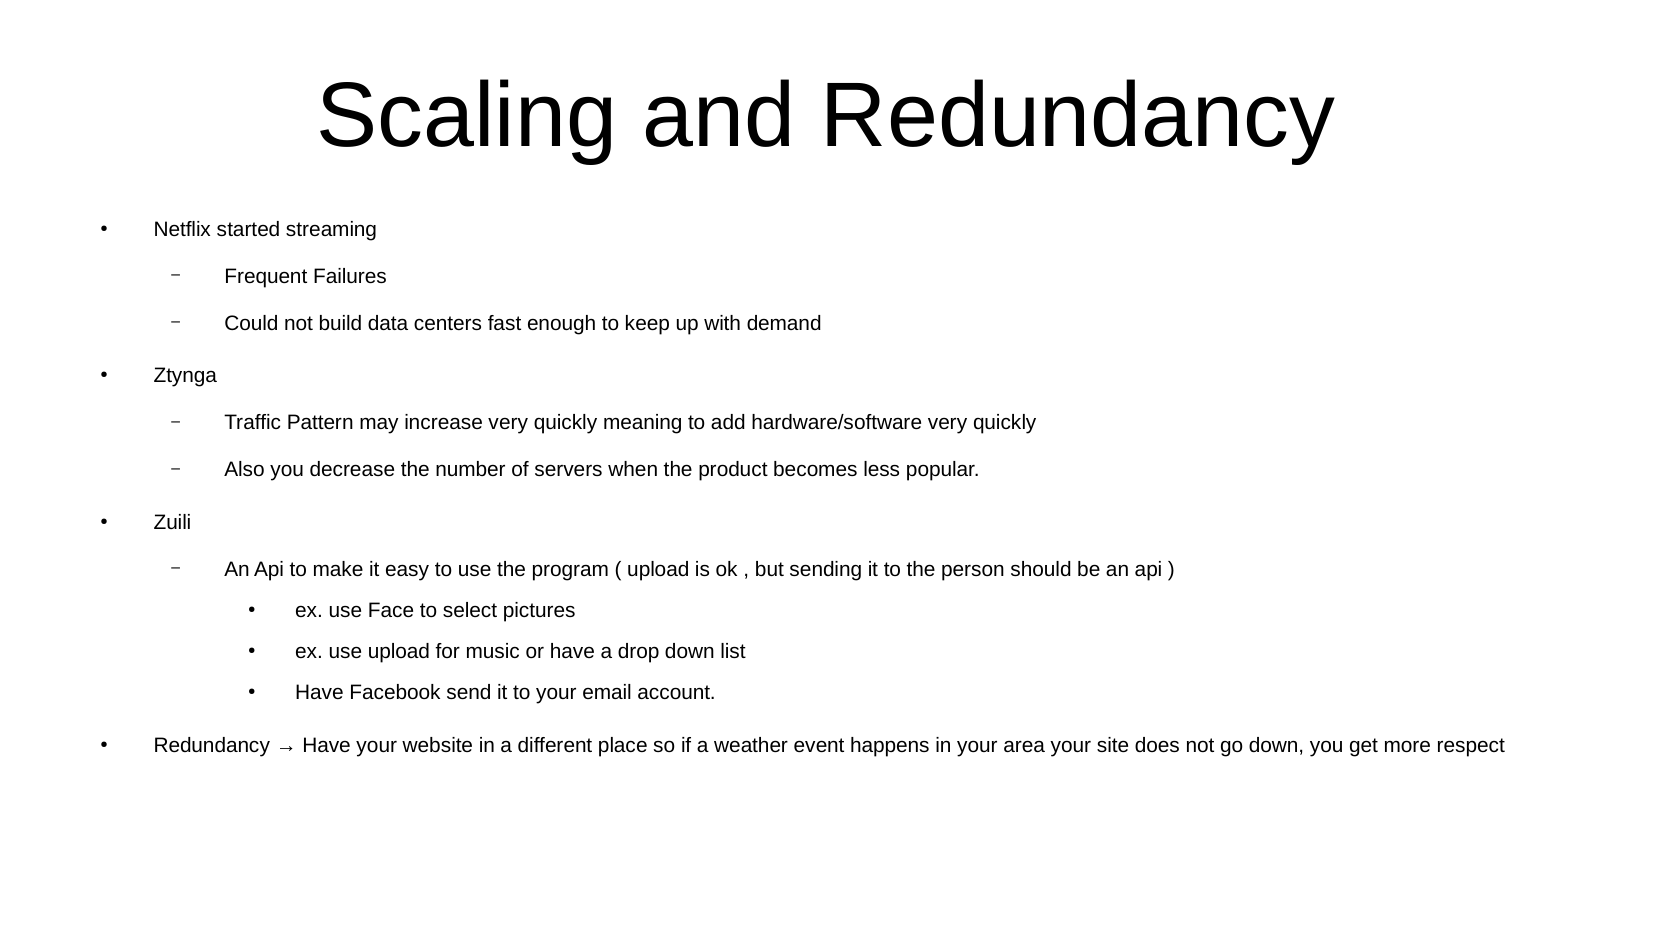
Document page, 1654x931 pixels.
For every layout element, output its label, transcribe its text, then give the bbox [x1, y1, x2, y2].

title Scaling and Redundancy [82, 37, 1571, 193]
list Netflix started streaming Frequent Failures Could not build data centers fast enough to keep up with demand Ztynga Traffic Pattern may increase very quickly meaning to add hardware/software very quickly Also you decrease the number of servers when the product becomes less popular. Zuili An Api to make it easy to use the program ( upload is ok , but sending it to the person should be an api ) ex. use Face to select pictures ex. use upload for music or have a drop down list Have Facebook send it to your email account. Redundancy → Have your website in a different place so if a weather event happens in your area your site does not go down, you get more respect [82, 217, 1561, 916]
